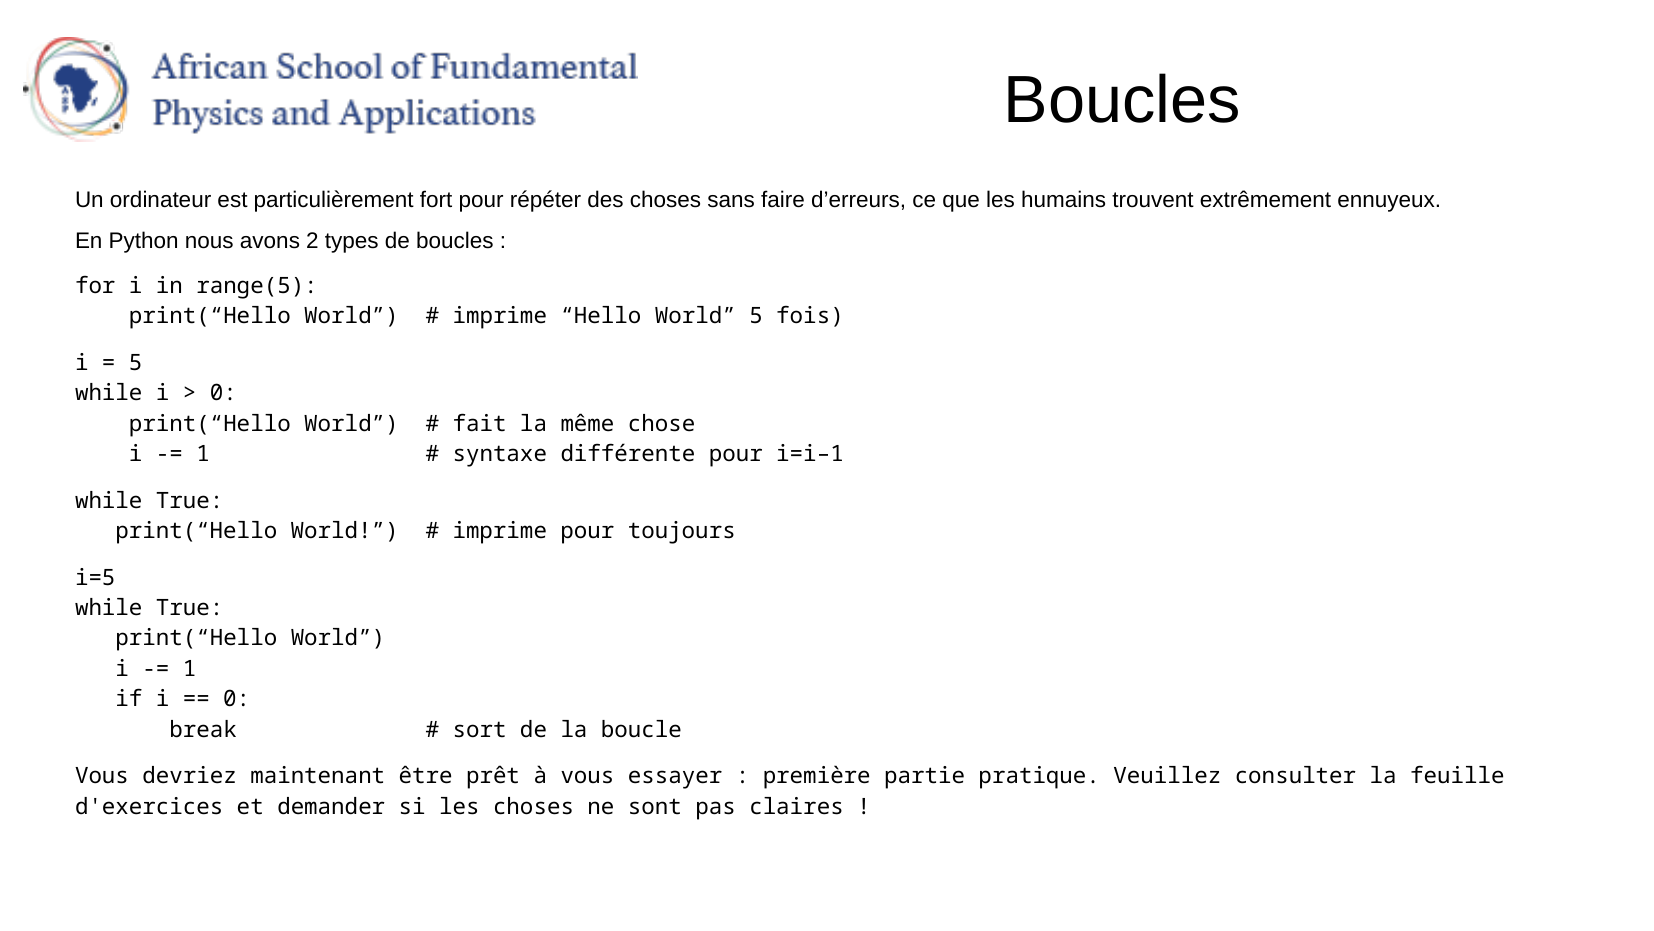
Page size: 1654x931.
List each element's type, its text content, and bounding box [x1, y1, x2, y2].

picture [23, 37, 635, 142]
list Un ordinateur est particulièrement fort pour répéter des choses sans faire d’erreurs, ce que les humains trouvent extrêmement ennuyeux. En Python nous avons 2 types de boucles : for i in range(5): print(“Hello World”) # imprime “Hello World” 5 fois) i = 5 while i > 0: print(“Hello World”) # fait la même chose i -= 1 # syntaxe différente pour i=i–1 while True: print(“Hello World!”) # imprime pour toujours i=5 while True: print(“Hello World”) i -= 1 if i == 0: break # sort de la boucle Vous devriez maintenant être prêt à vous essayer : première partie pratique. Veuillez consulter la feuille d'exercices et demander si les choses ne sont pas claires ! [75, 187, 1564, 826]
title Boucles [635, 21, 1610, 177]
